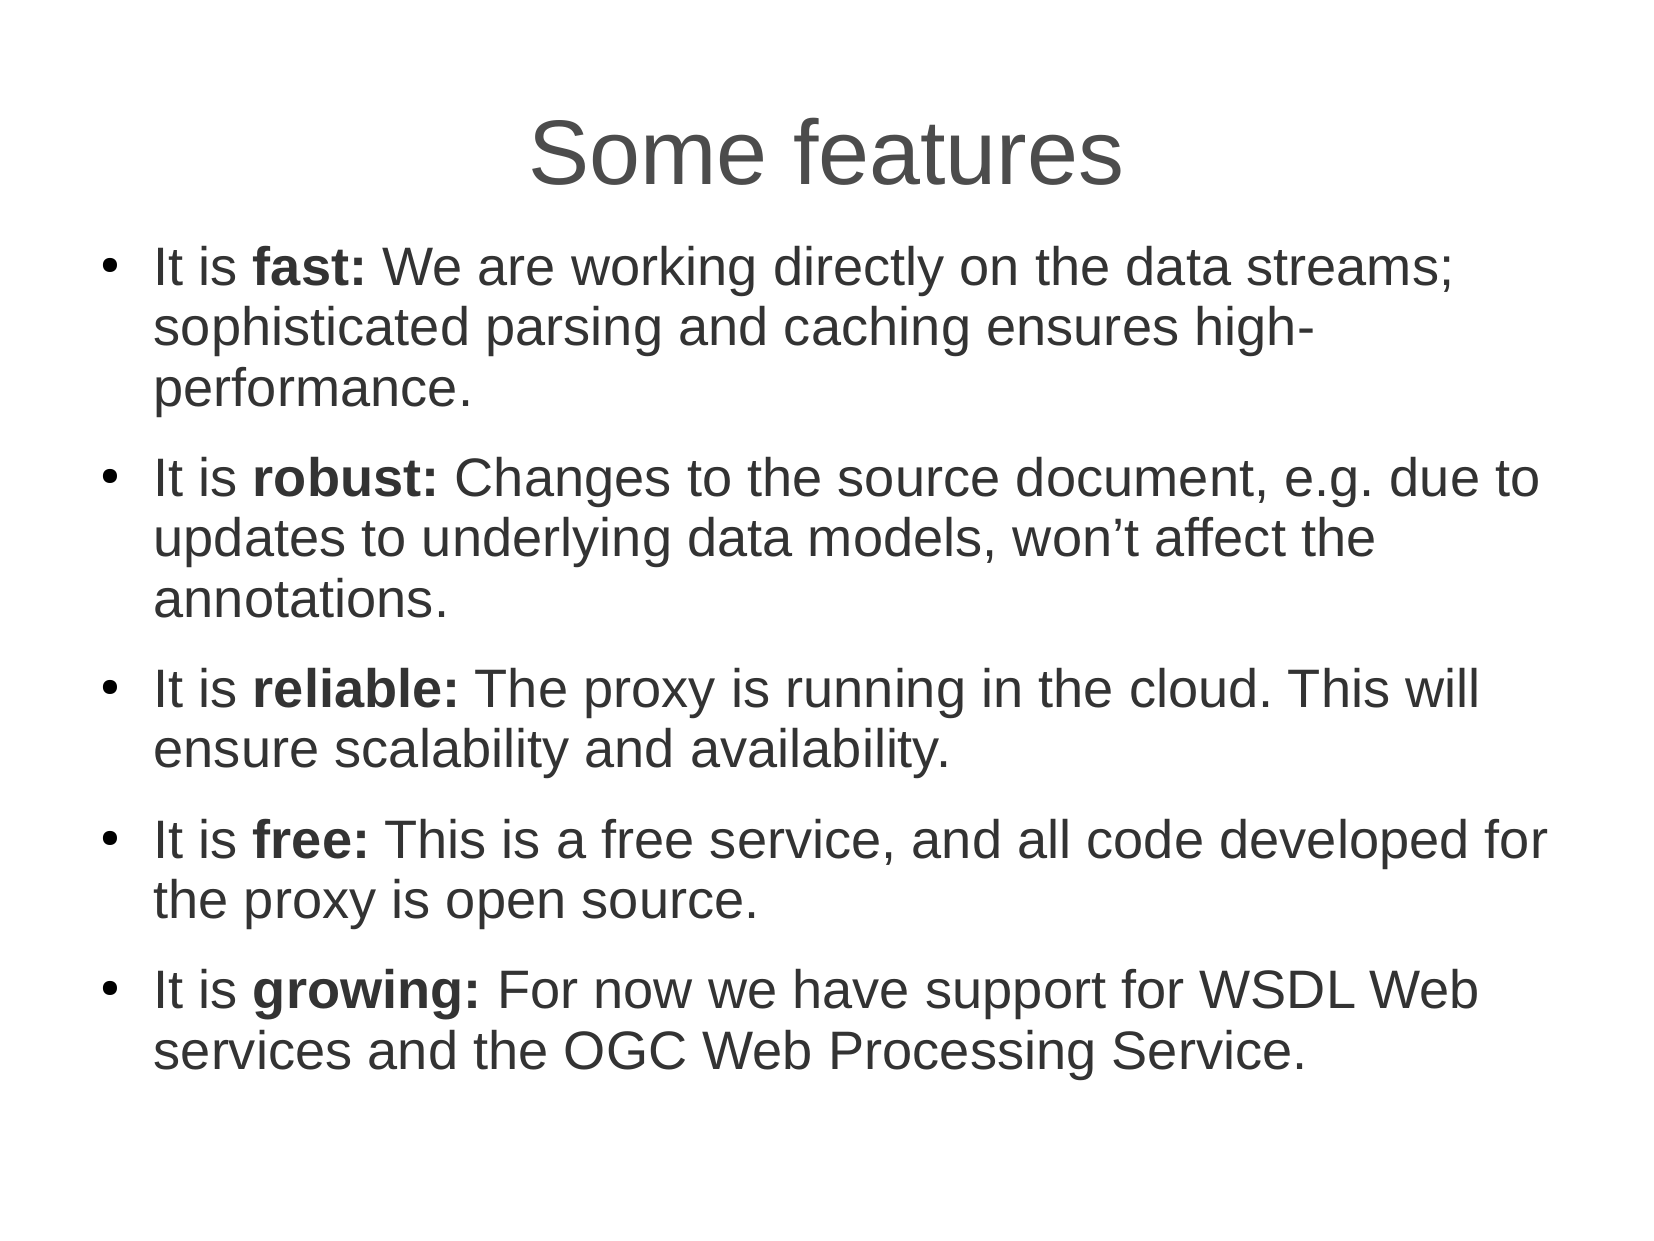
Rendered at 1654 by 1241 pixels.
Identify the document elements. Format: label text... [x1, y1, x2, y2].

list It is fast: We are working directly on the data streams; sophisticated parsing and caching ensures high-performance. It is robust: Changes to the source document, e.g. due to updates to underlying data models, won’t affect the annotations. It is reliable: The proxy is running in the cloud. This will ensure scalability and availability. It is free: This is a free service, and all code developed for the proxy is open source. It is growing: For now we have support for WSDL Web services and the OGC Web Processing Service. [82, 236, 1571, 1241]
title Some features [82, 49, 1571, 236]
